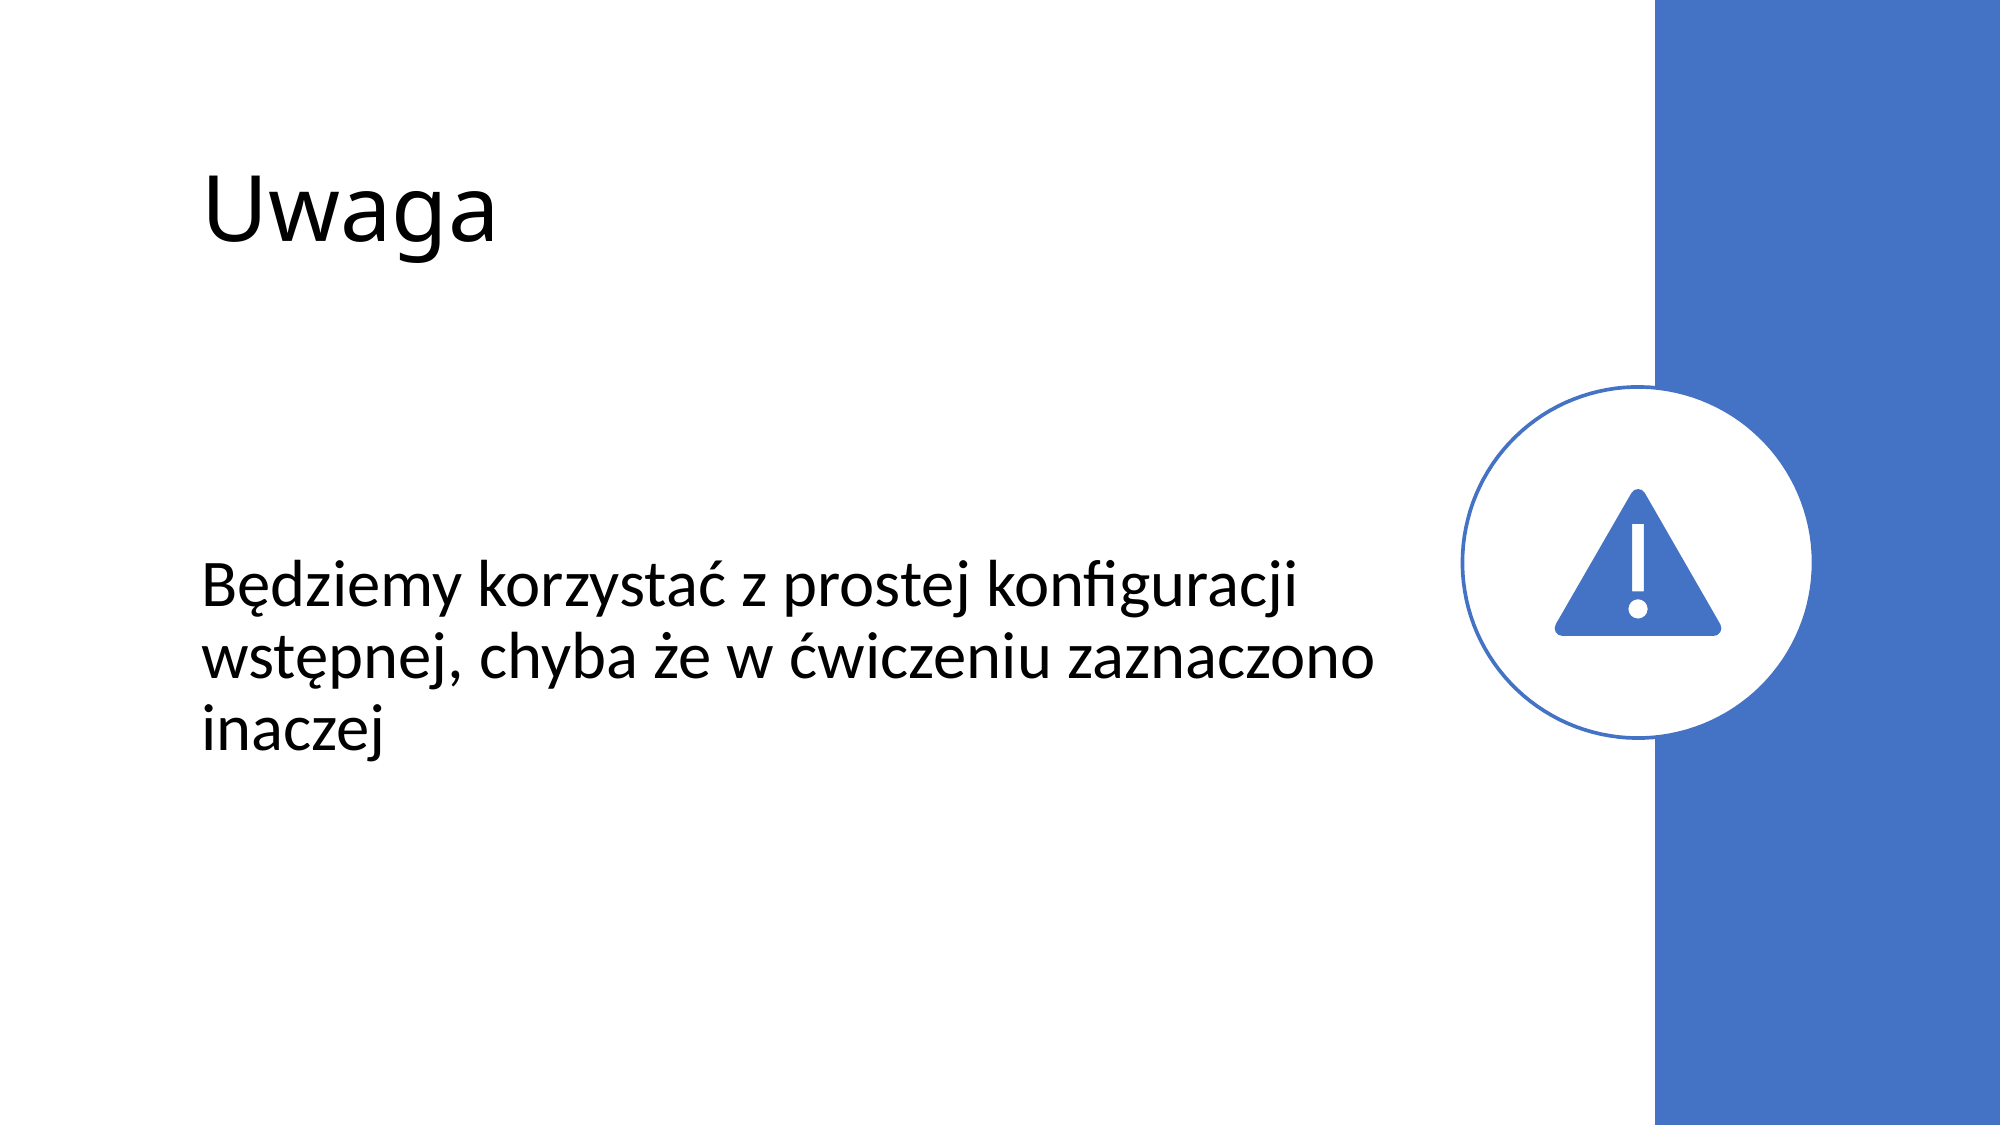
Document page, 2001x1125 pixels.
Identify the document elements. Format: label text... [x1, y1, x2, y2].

title Uwaga [186, 102, 1413, 321]
picture [1544, 468, 1732, 657]
text_box [1462, 0, 2000, 1125]
list Będziemy korzystać z prostej konfiguracji wstępnej, chyba że w ćwiczeniu zaznaczono inaczej [186, 373, 1463, 940]
